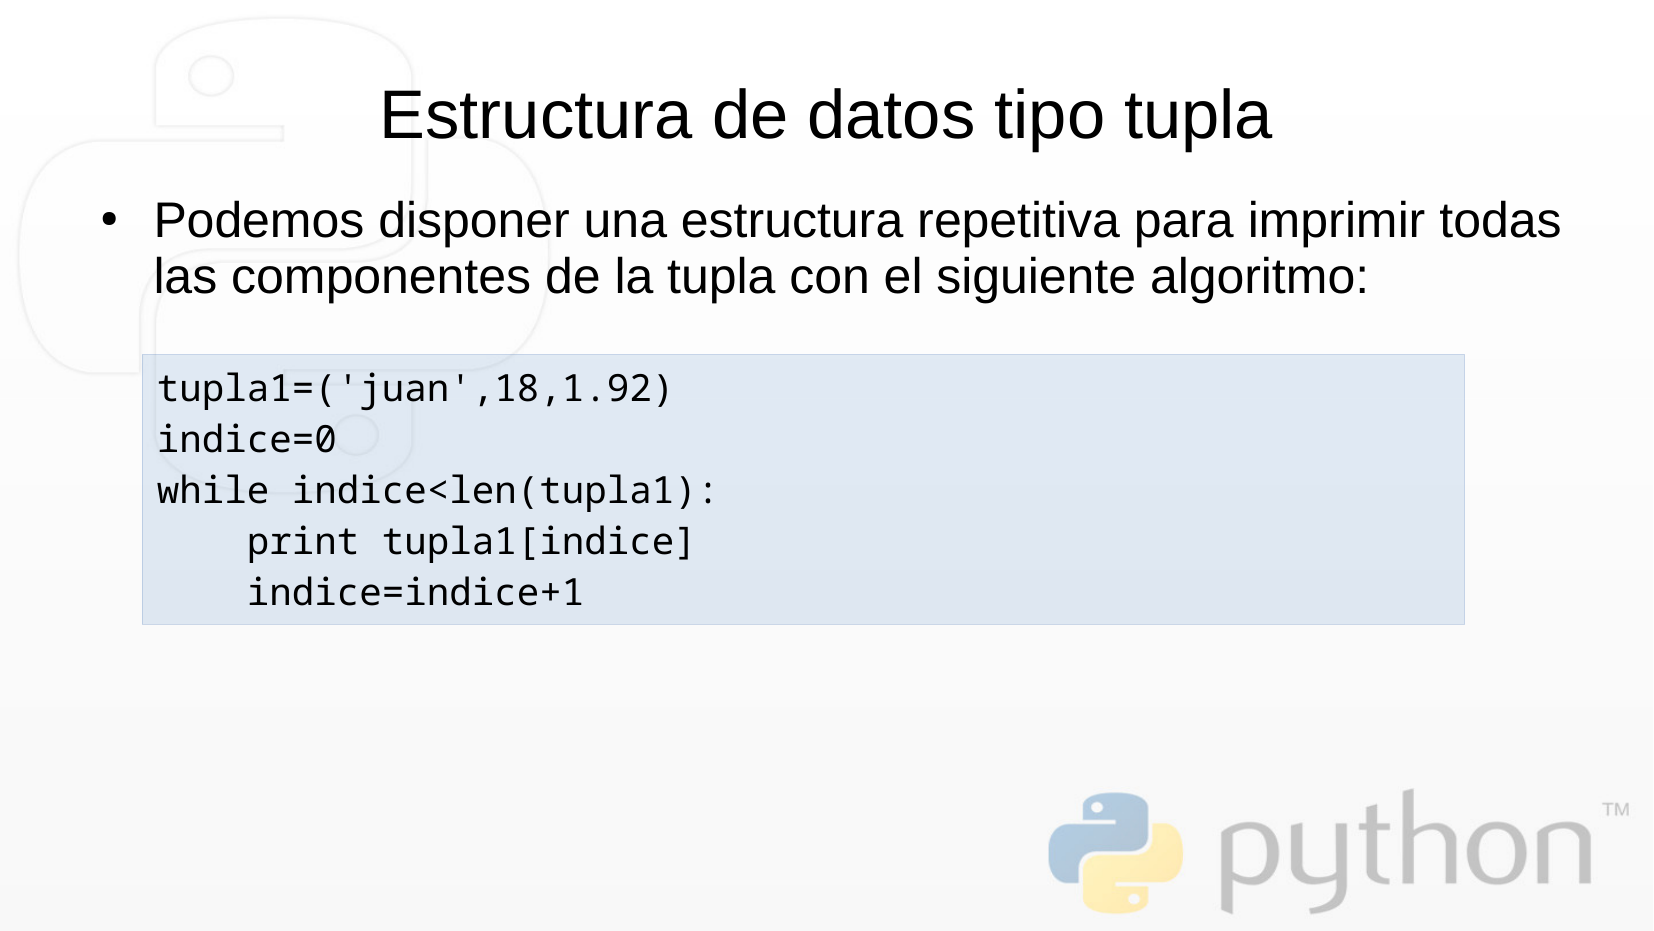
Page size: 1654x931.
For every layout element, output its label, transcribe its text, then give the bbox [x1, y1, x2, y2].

title Estructura de datos tipo tupla [82, 37, 1571, 192]
text_box tupla1=('juan',18,1.92) indice=0 while indice<len(tupla1): print tupla1[indice] indice=indice+1 [142, 354, 1465, 621]
picture [0, 0, 1654, 931]
list Podemos disponer una estructura repetitiva para imprimir todas las componentes de la tupla con el siguiente algoritmo: [82, 192, 1571, 319]
